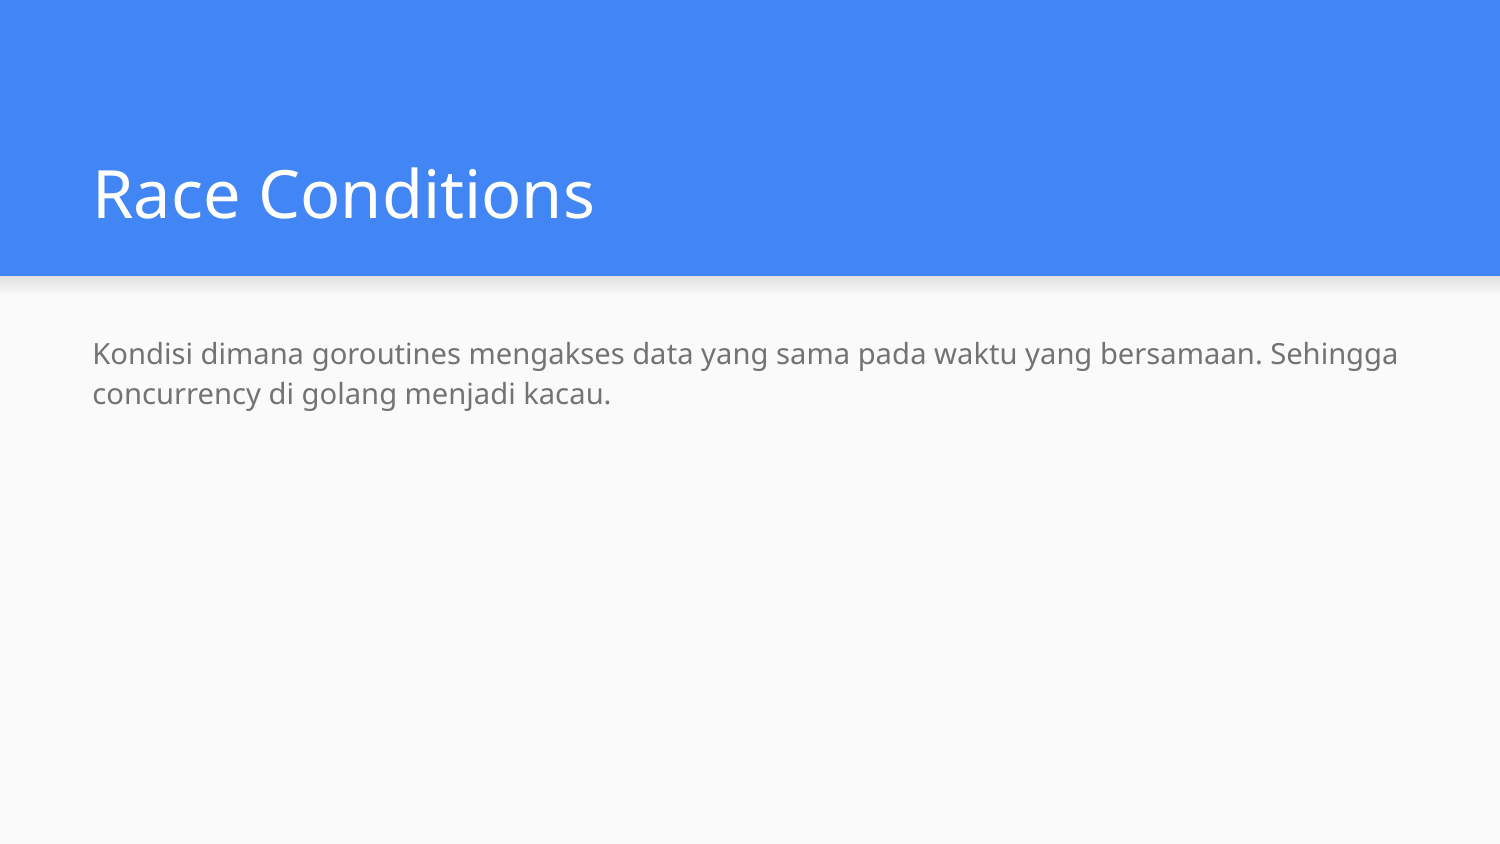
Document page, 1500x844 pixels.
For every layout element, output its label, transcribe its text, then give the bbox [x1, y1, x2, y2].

title Race Conditions [77, 121, 1427, 248]
list Kondisi dimana goroutines mengakses data yang sama pada waktu yang bersamaan. Sehingga concurrency di golang menjadi kacau. [77, 314, 1427, 760]
